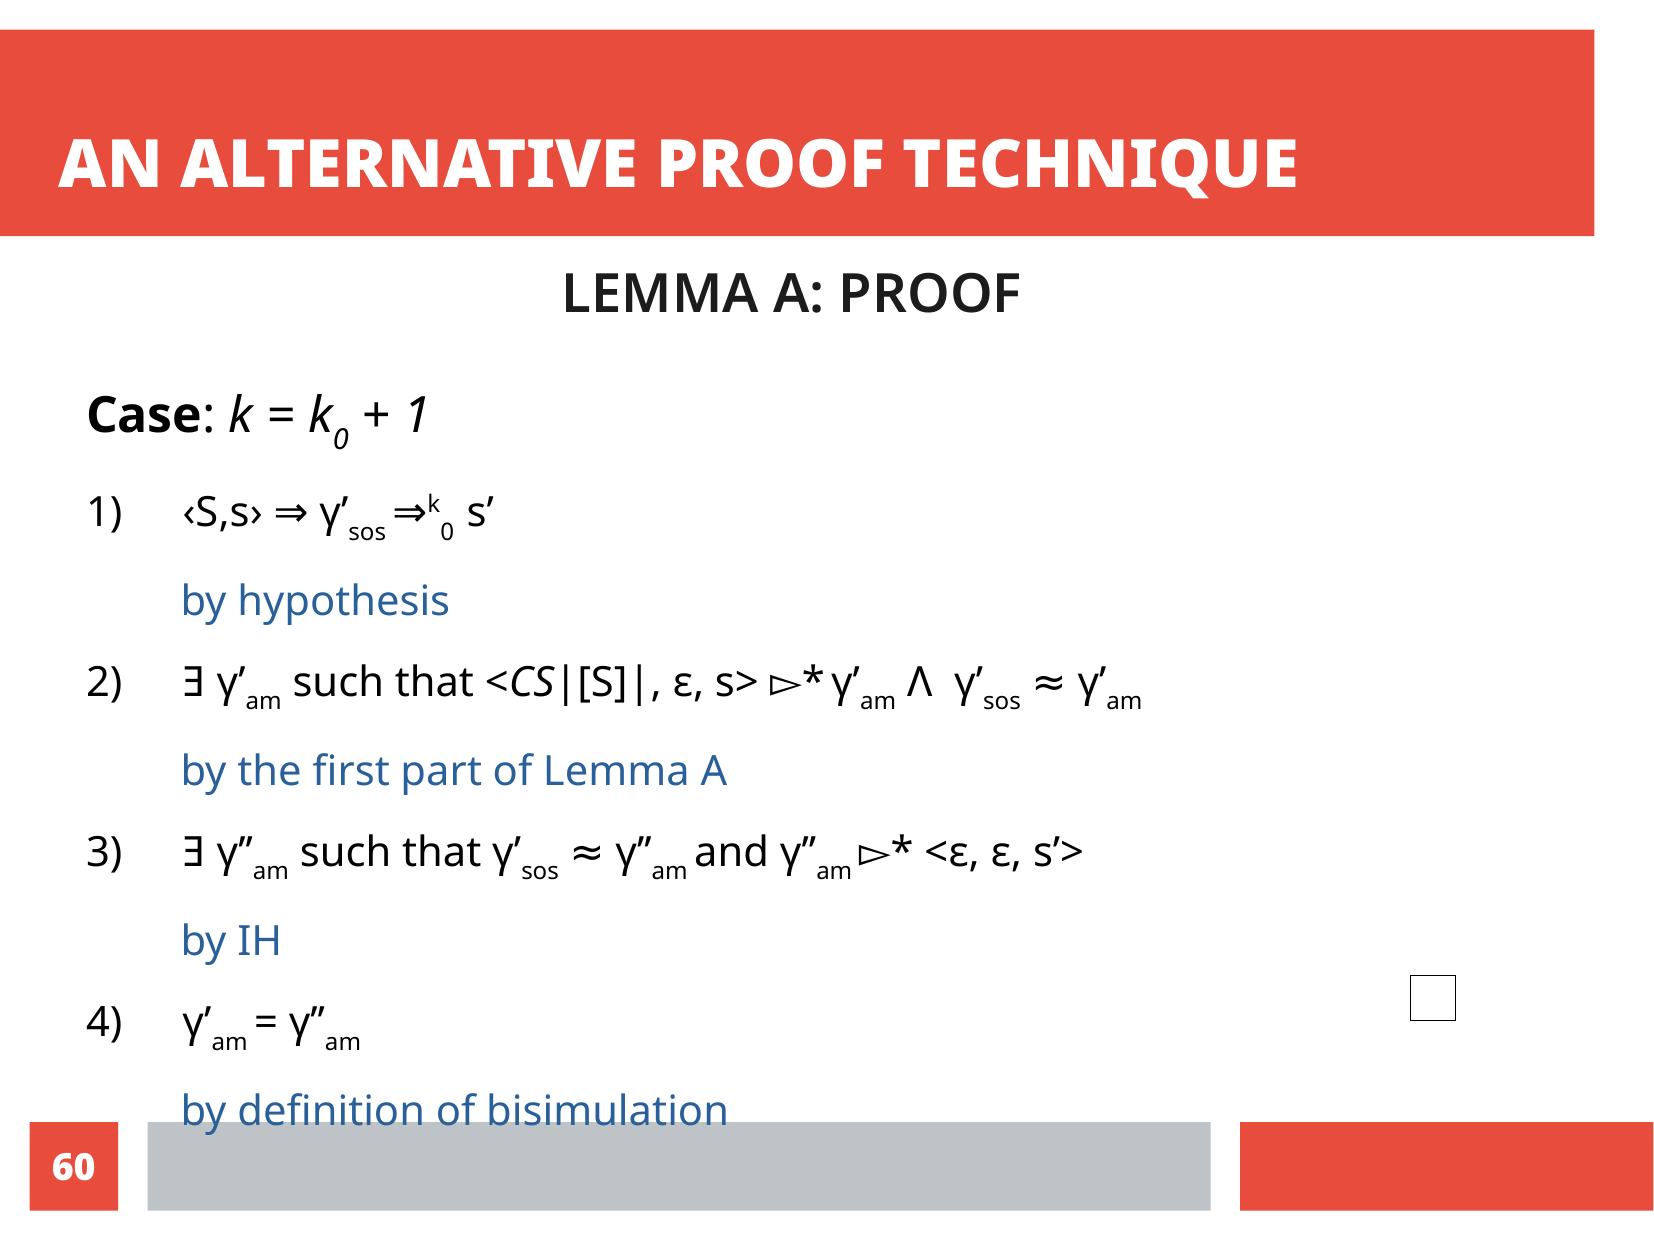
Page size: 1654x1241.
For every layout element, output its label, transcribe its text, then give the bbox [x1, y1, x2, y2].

list LEMMA A: PROOF [39, 255, 1546, 315]
text_box Case: k = k0 + 1 1) ‹S,s› ⇒ γ’sos ⇒k0 s’ by hypothesis 2) Ǝ γ’am such that <CS|[S]|, ε, s> ▻* γ’am Ʌ γ’sos ≈ γ’am by the first part of Lemma A 3) Ǝ γ’’am such that γ’sos ≈ γ’’am and γ’’am ▻* <ε, ε, s’> by IH 4) γ’am = γ’’am by definition of bisimulation [24, 315, 1576, 1053]
title AN ALTERNATIVE PROOF TECHNIQUE [59, 59, 1595, 207]
